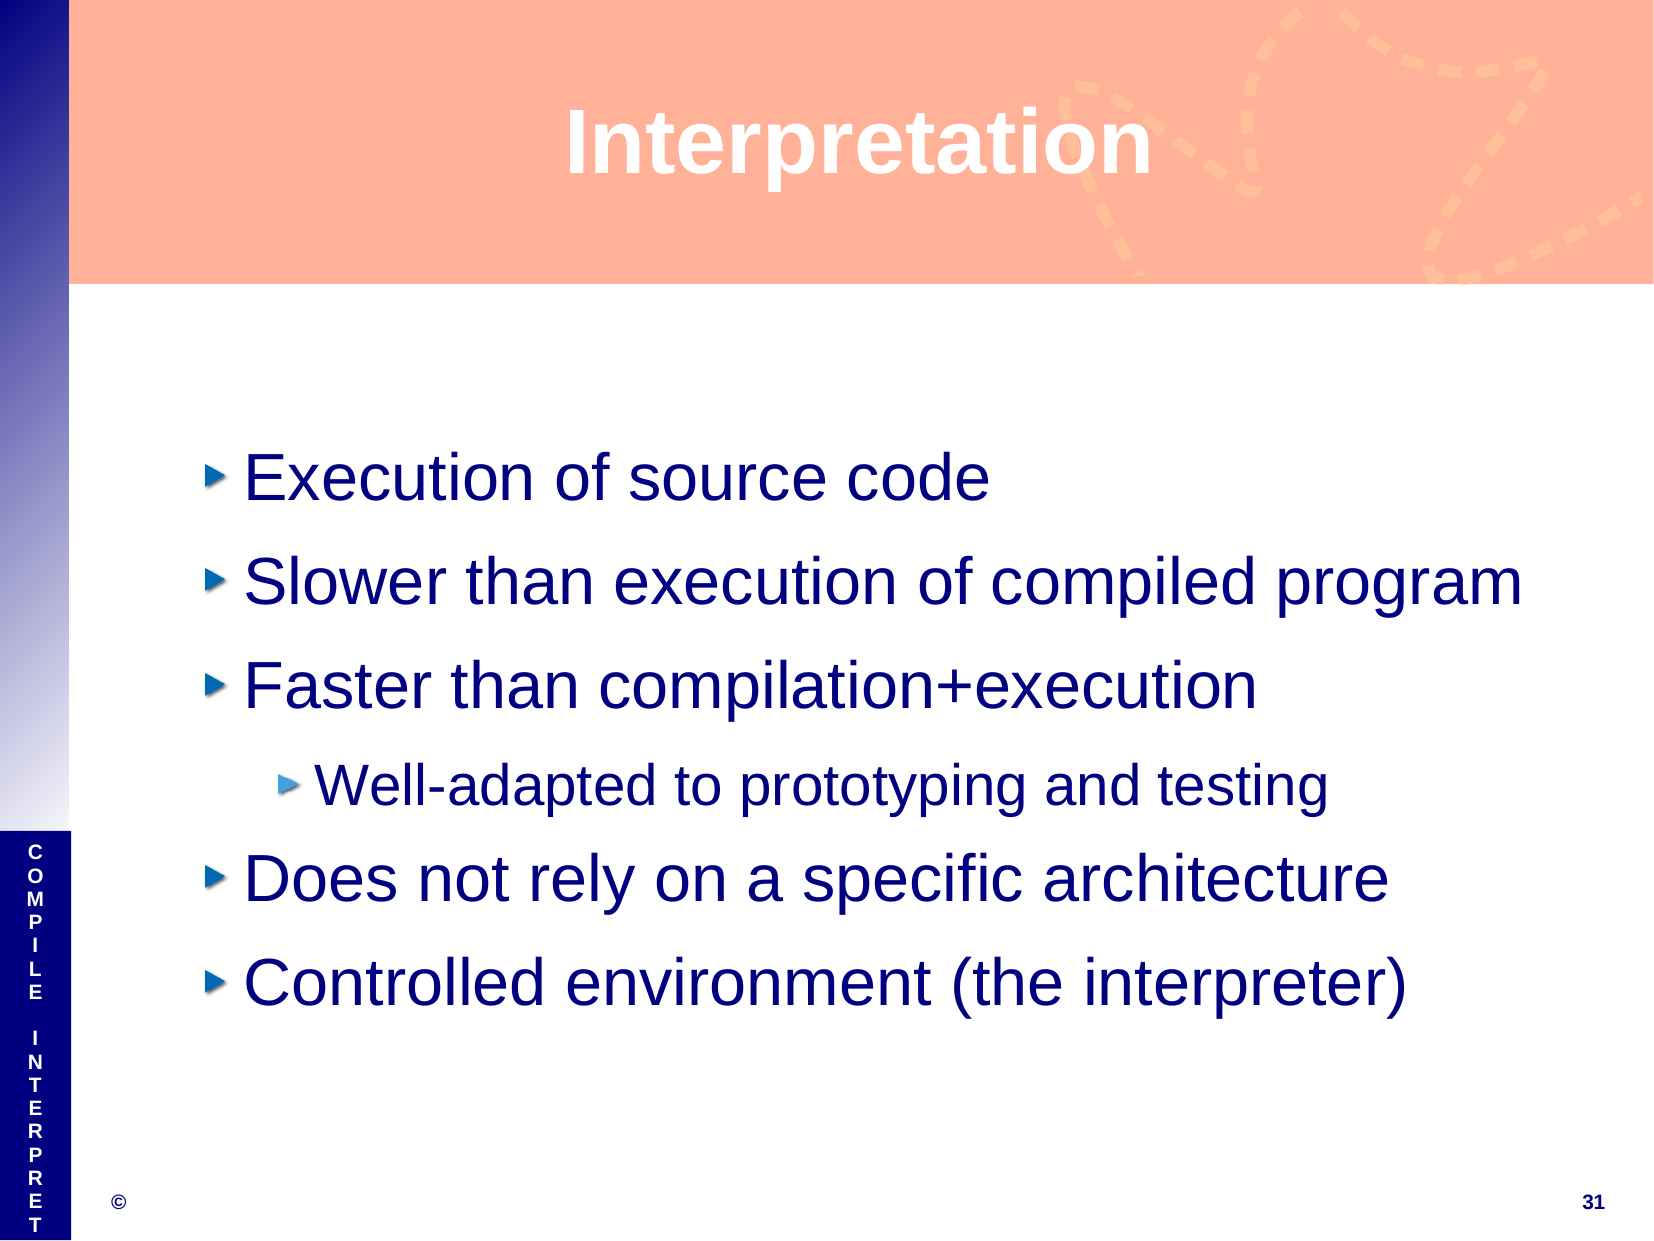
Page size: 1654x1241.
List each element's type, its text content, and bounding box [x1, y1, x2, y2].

text_box C O M P I L E I N T E R P R E T [0, 830, 71, 1241]
list Execution of source code Slower than execution of compiled program Faster than compilation+execution Well-adapted to prototyping and testing Does not rely on a specific architecture Controlled environment (the interpreter) [172, 439, 1576, 1078]
title Interpretation [103, 37, 1617, 246]
